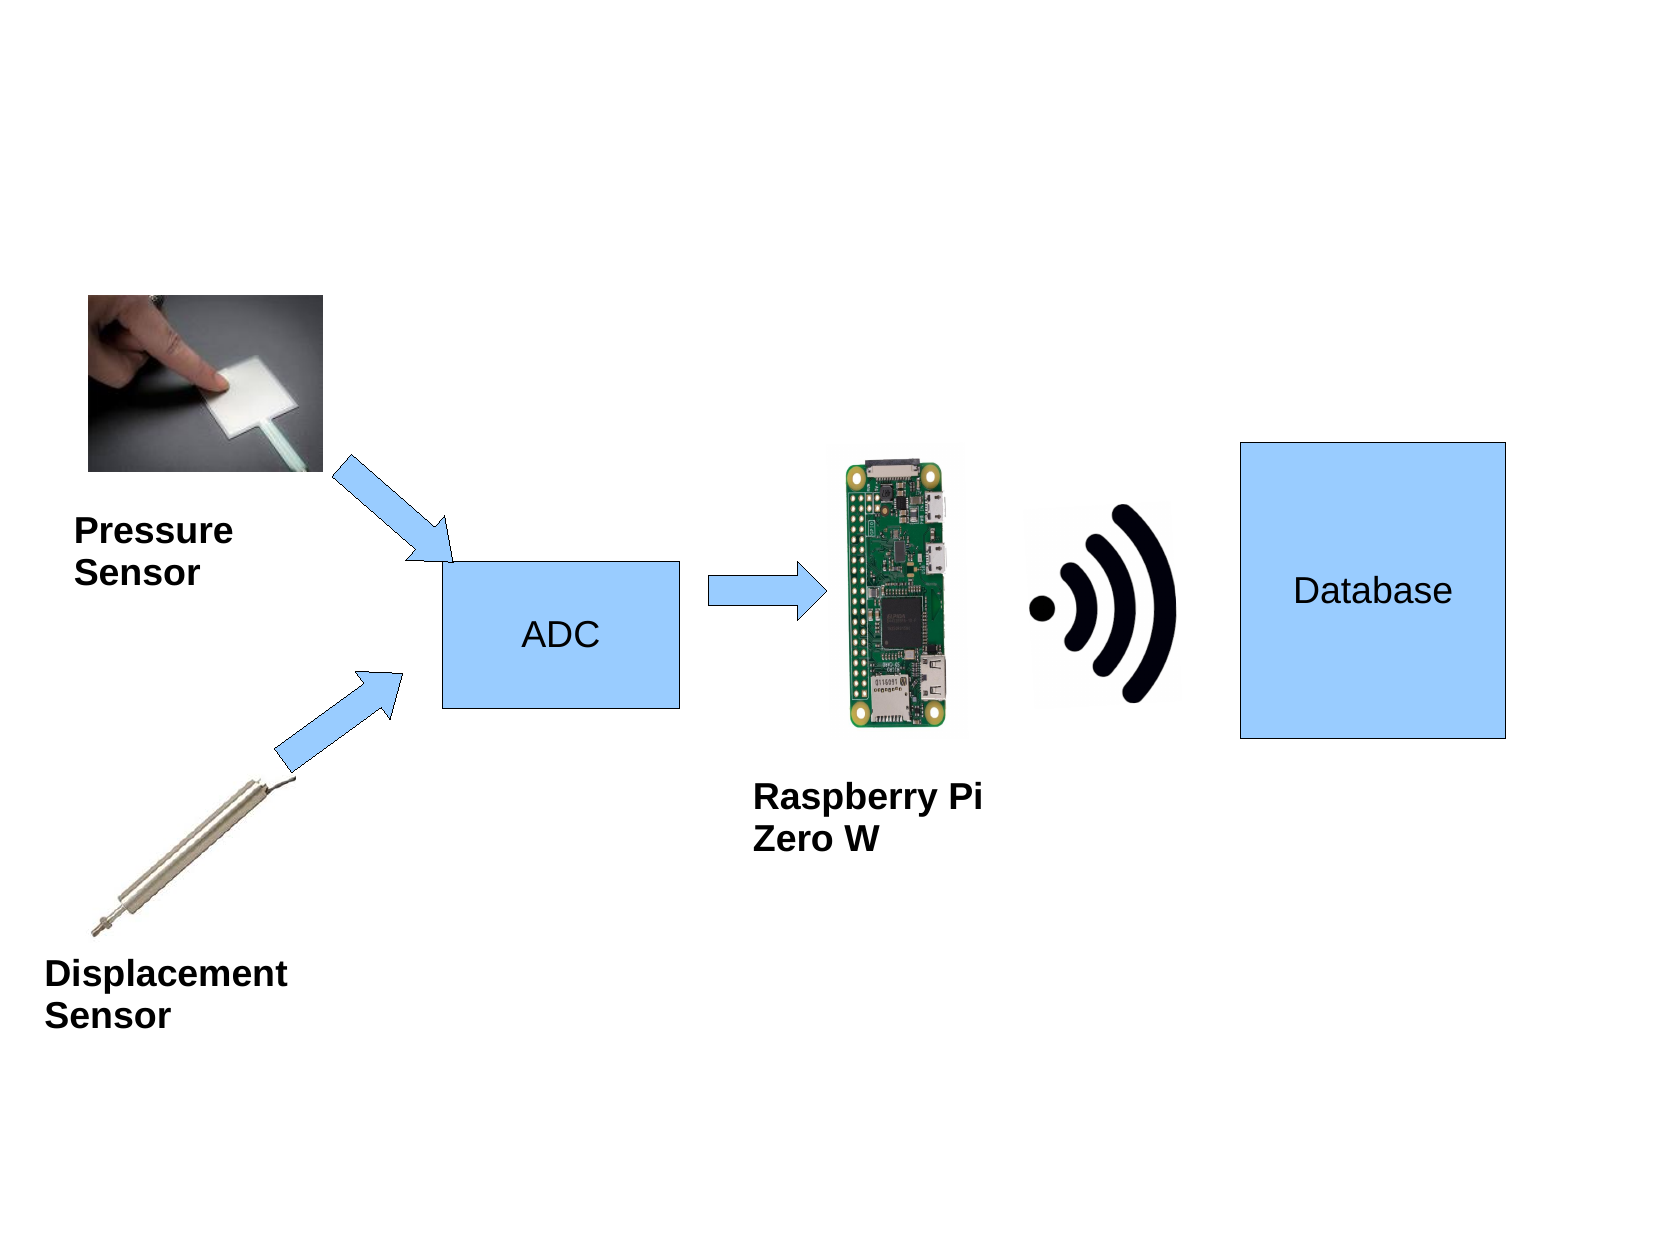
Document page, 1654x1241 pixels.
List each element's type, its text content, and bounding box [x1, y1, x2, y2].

text_box Pressure Sensor [59, 501, 325, 601]
picture [1023, 501, 1182, 709]
text_box Database [1240, 442, 1506, 739]
text_box Raspberry Pi Zero W [738, 767, 1063, 867]
text_box [708, 561, 827, 621]
text_box ADC [442, 561, 680, 709]
text_box [332, 454, 454, 563]
picture [88, 295, 323, 472]
picture [78, 767, 296, 944]
picture [826, 442, 969, 740]
text_box Displacement Sensor [29, 944, 355, 1044]
text_box [274, 671, 403, 773]
